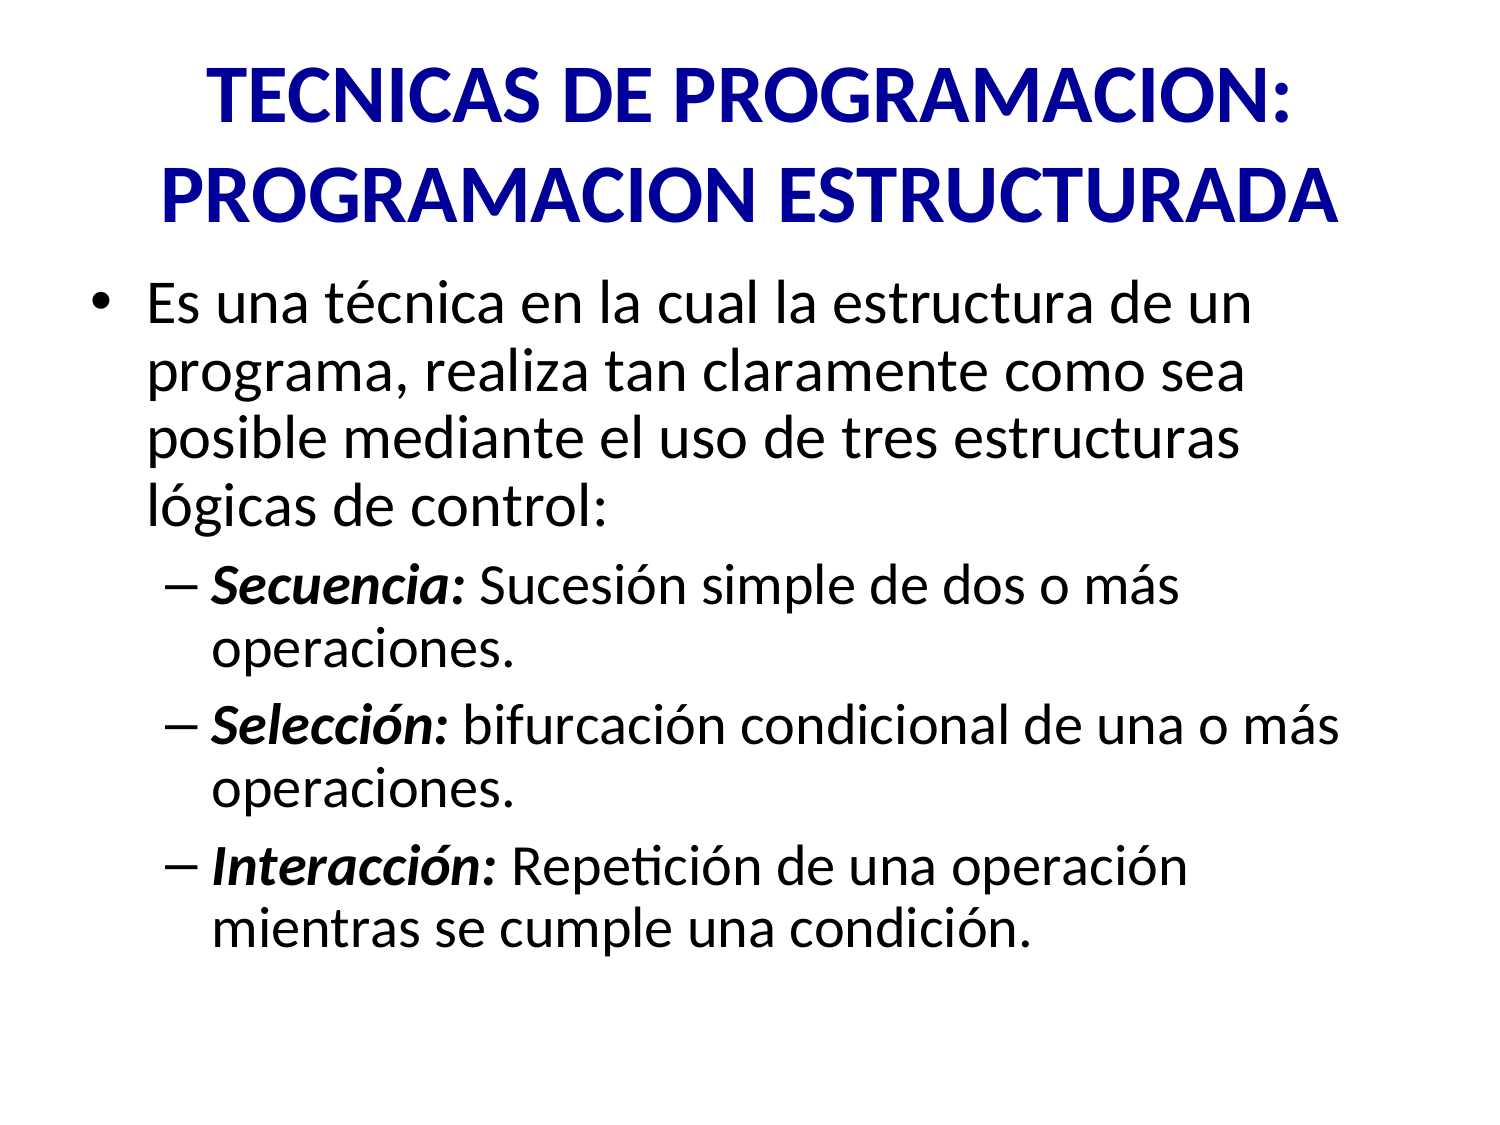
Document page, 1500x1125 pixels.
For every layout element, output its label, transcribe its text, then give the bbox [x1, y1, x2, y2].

list Es una técnica en la cual la estructura de un programa, realiza tan claramente como sea posible mediante el uso de tres estructuras lógicas de control: Secuencia: Sucesión simple de dos o más operaciones. Selección: bifurcación condicional de una o más operaciones. Interacción: Repetición de una operación mientras se cumple una condición. [75, 262, 1426, 1005]
title TECNICAS DE PROGRAMACION: PROGRAMACION ESTRUCTURADA [75, 45, 1426, 233]
